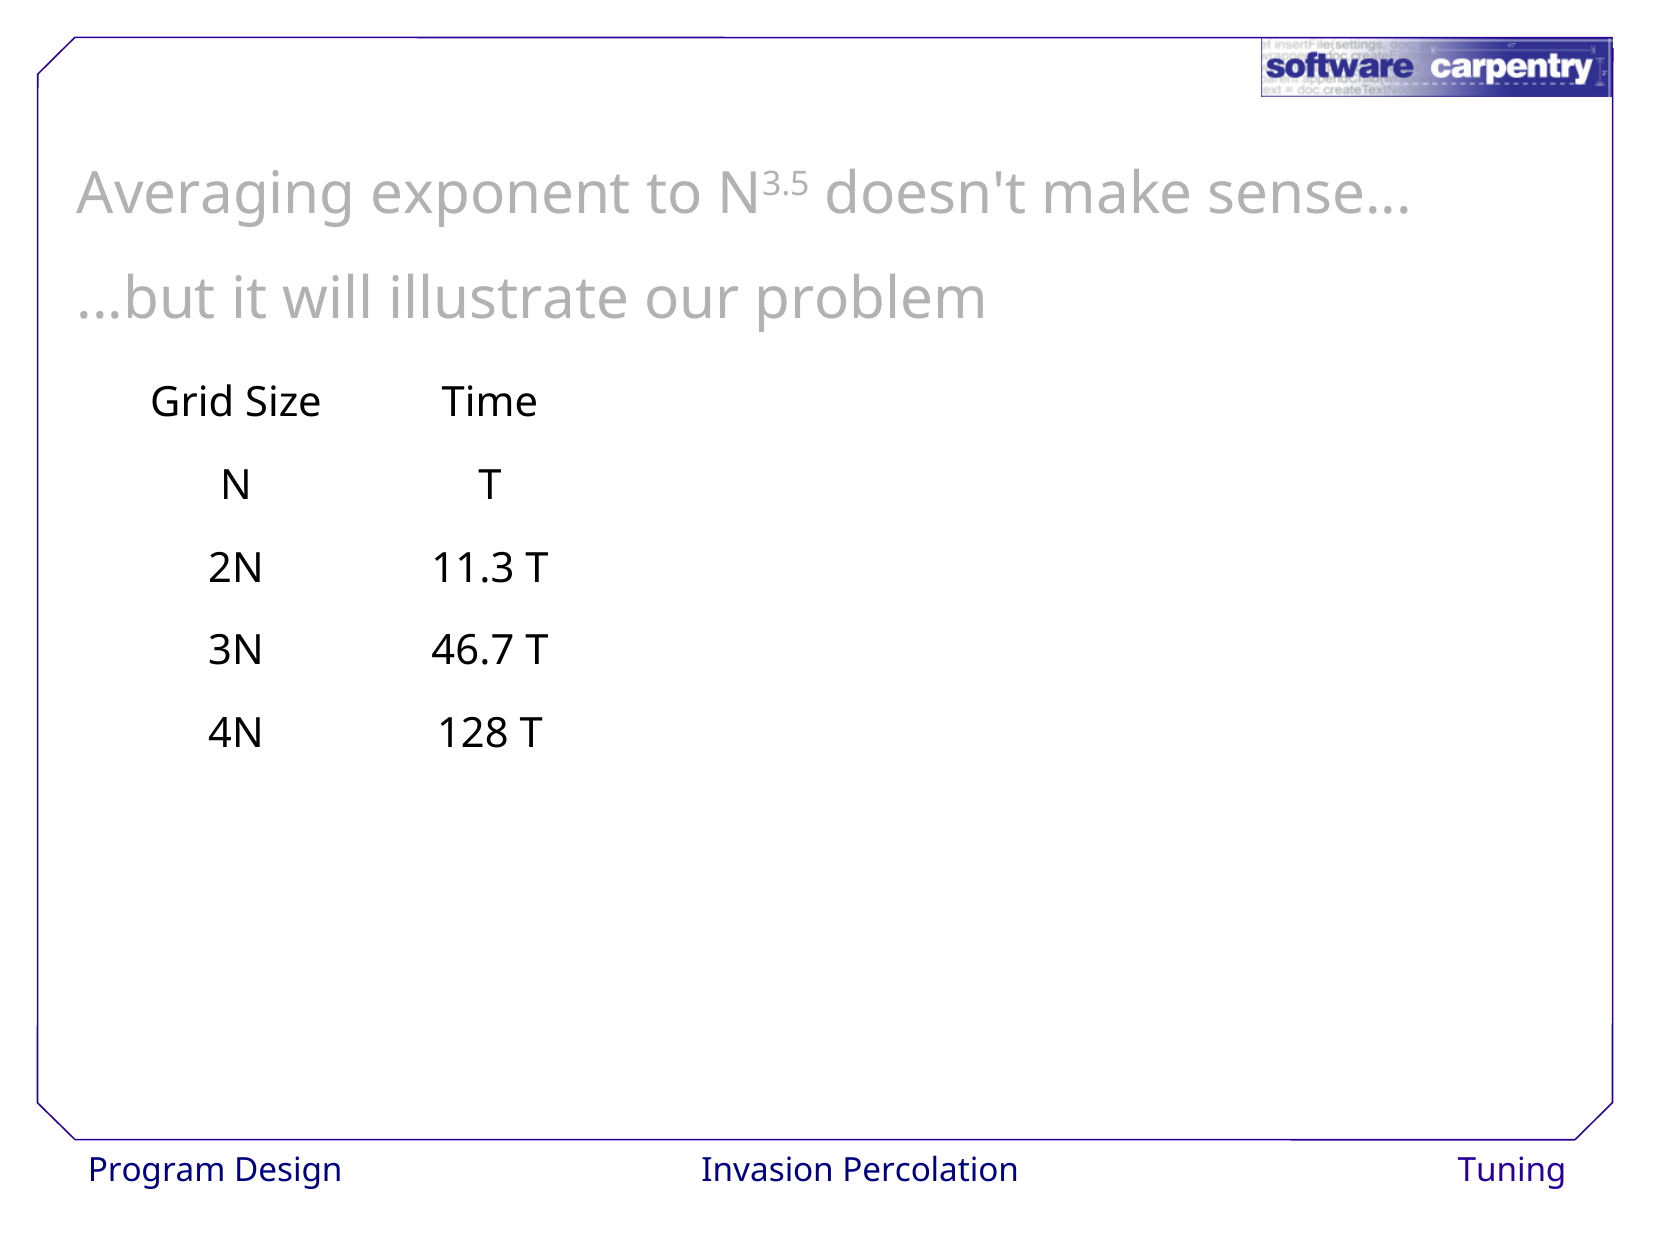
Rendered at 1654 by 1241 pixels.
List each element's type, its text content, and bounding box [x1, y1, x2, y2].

table_cell N [118, 454, 354, 537]
table_cell 11.3 T [354, 537, 626, 620]
table_cell 4N [118, 703, 354, 785]
picture [1261, 39, 1613, 97]
table_cell 46.7 T [354, 620, 626, 703]
text_box Averaging exponent to N3.5 doesn't make sense... ...but it will illustrate our problem [62, 112, 1577, 338]
table_header Grid Size [118, 372, 354, 454]
table_cell 128 T [354, 703, 626, 785]
table_cell 2N [118, 537, 354, 620]
table_cell T [354, 454, 626, 537]
table_cell 3N [118, 620, 354, 703]
table_header Time [354, 372, 626, 454]
